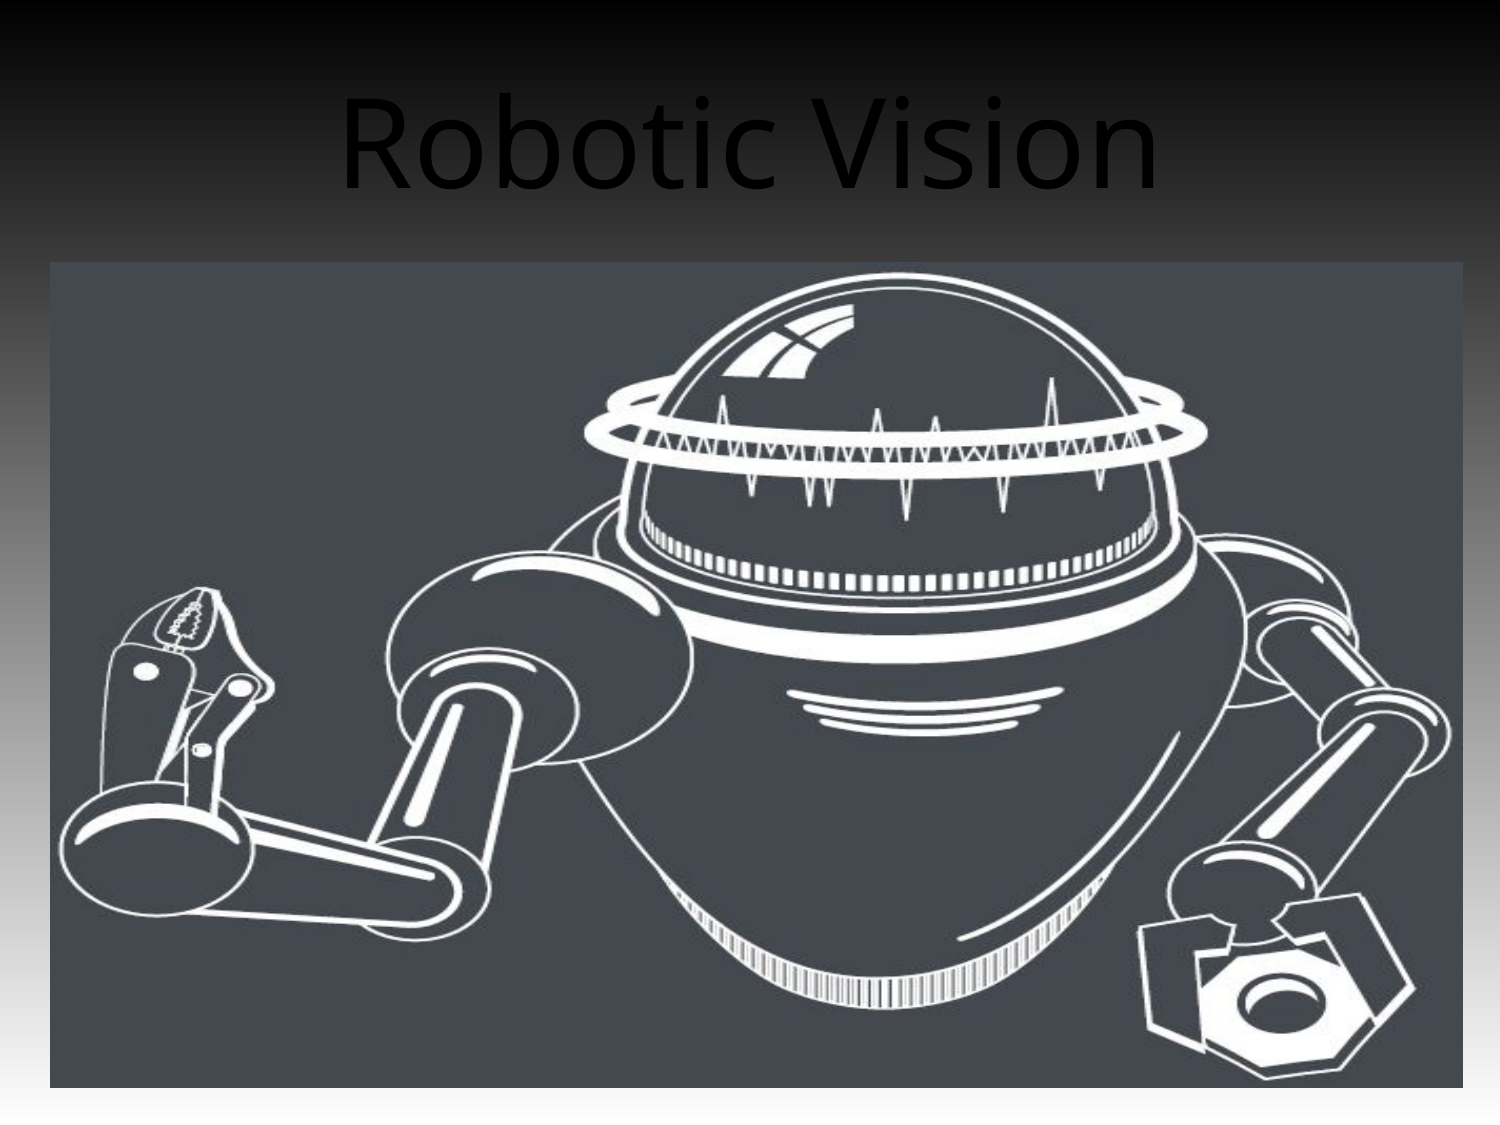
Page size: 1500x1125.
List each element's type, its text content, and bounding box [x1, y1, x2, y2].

title Robotic Vision [75, 45, 1425, 233]
picture [50, 262, 1463, 1088]
